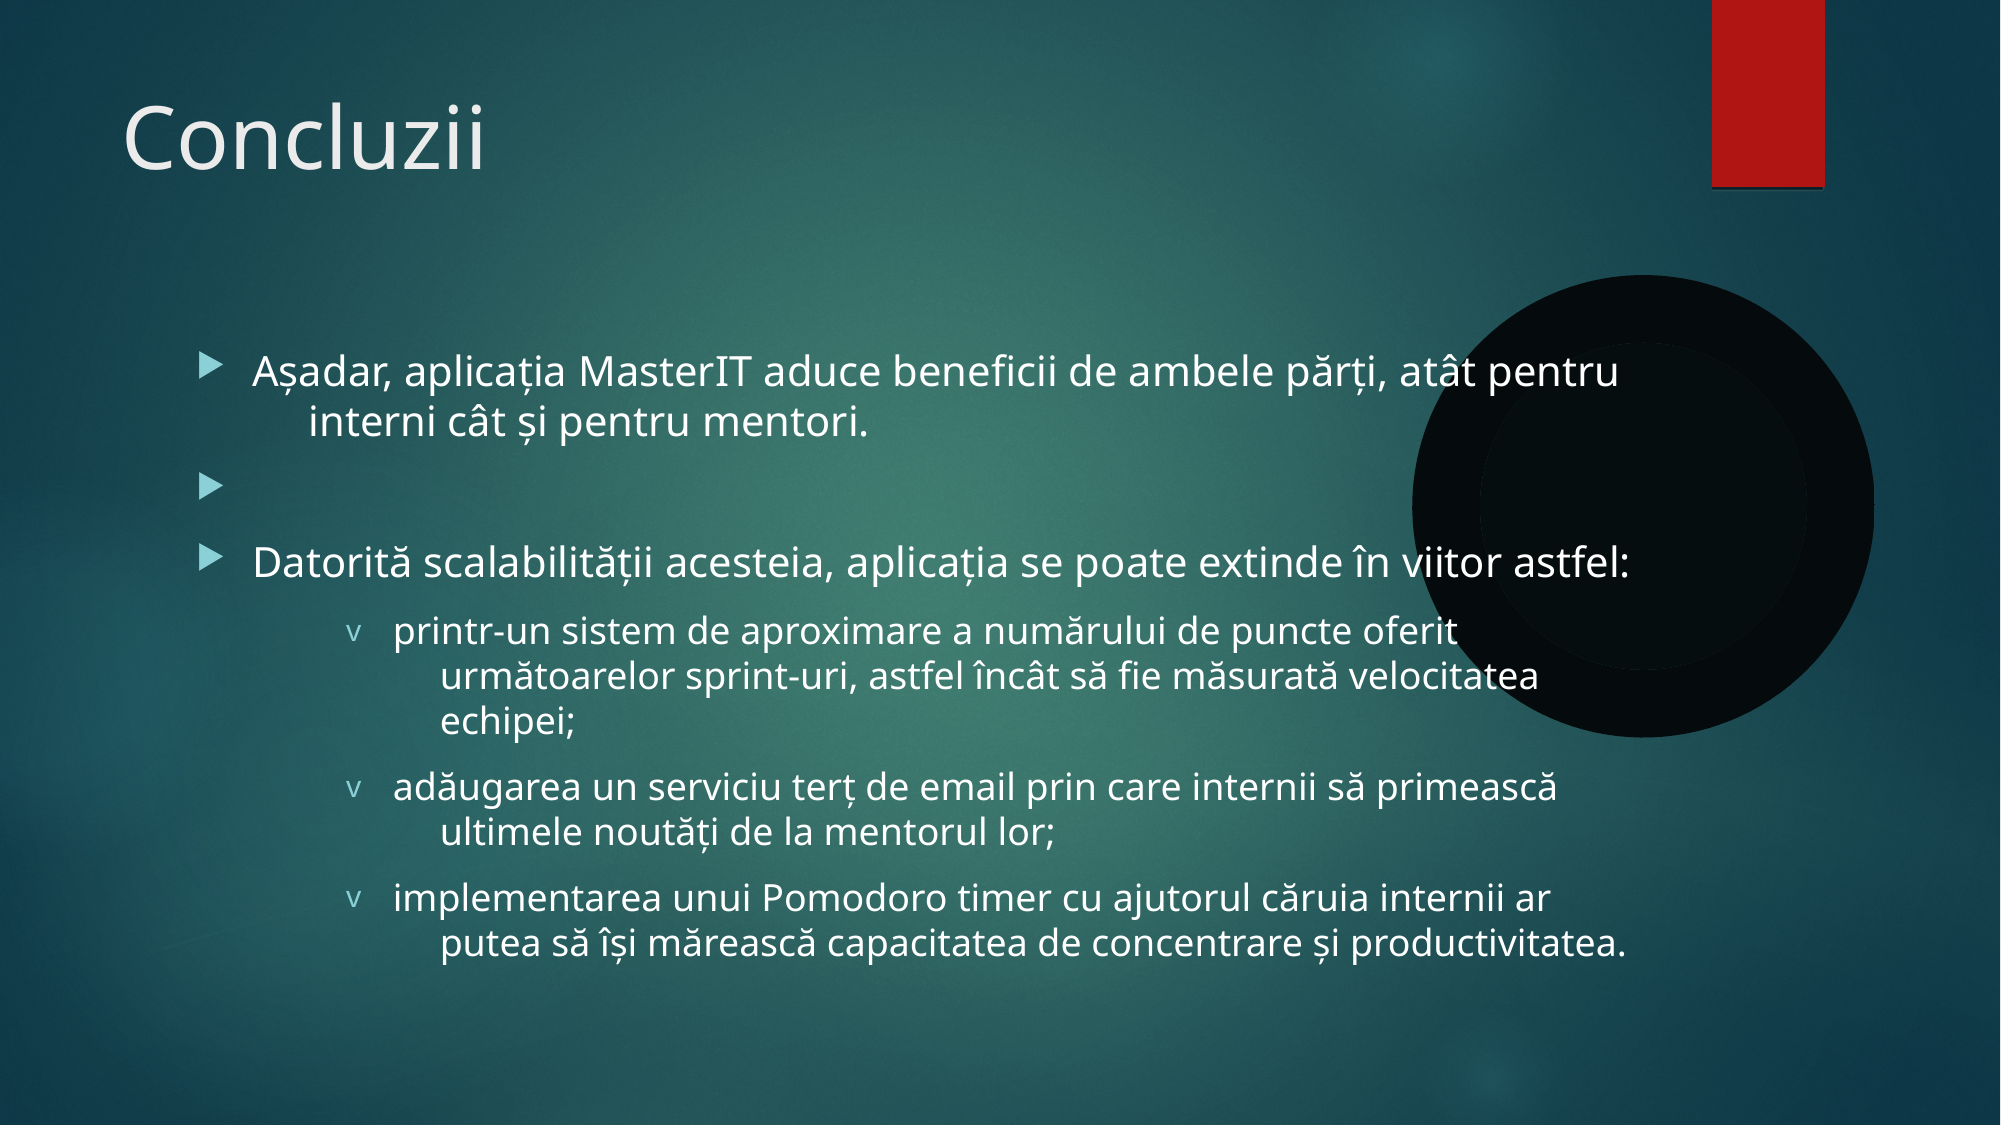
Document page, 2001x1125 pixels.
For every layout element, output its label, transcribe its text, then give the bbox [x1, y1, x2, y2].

list Așadar, aplicația MasterIT aduce beneficii de ambele părți, atât pentru interni cât și pentru mentori. Datorită scalabilității acesteia, aplicația se poate extinde în viitor astfel: printr-un sistem de aproximare a numărului de puncte oferit următoarelor sprint-uri, astfel încât să fie măsurată velocitatea echipei; adăugarea un serviciu terț de email prin care internii să primească ultimele noutăți de la mentorul lor; implementarea unui Pomodoro timer cu ajutorul căruia internii ar putea să își mărească capacitatea de concentrare și productivitatea. [181, 336, 1649, 1026]
title Concluzii [106, 74, 1649, 305]
